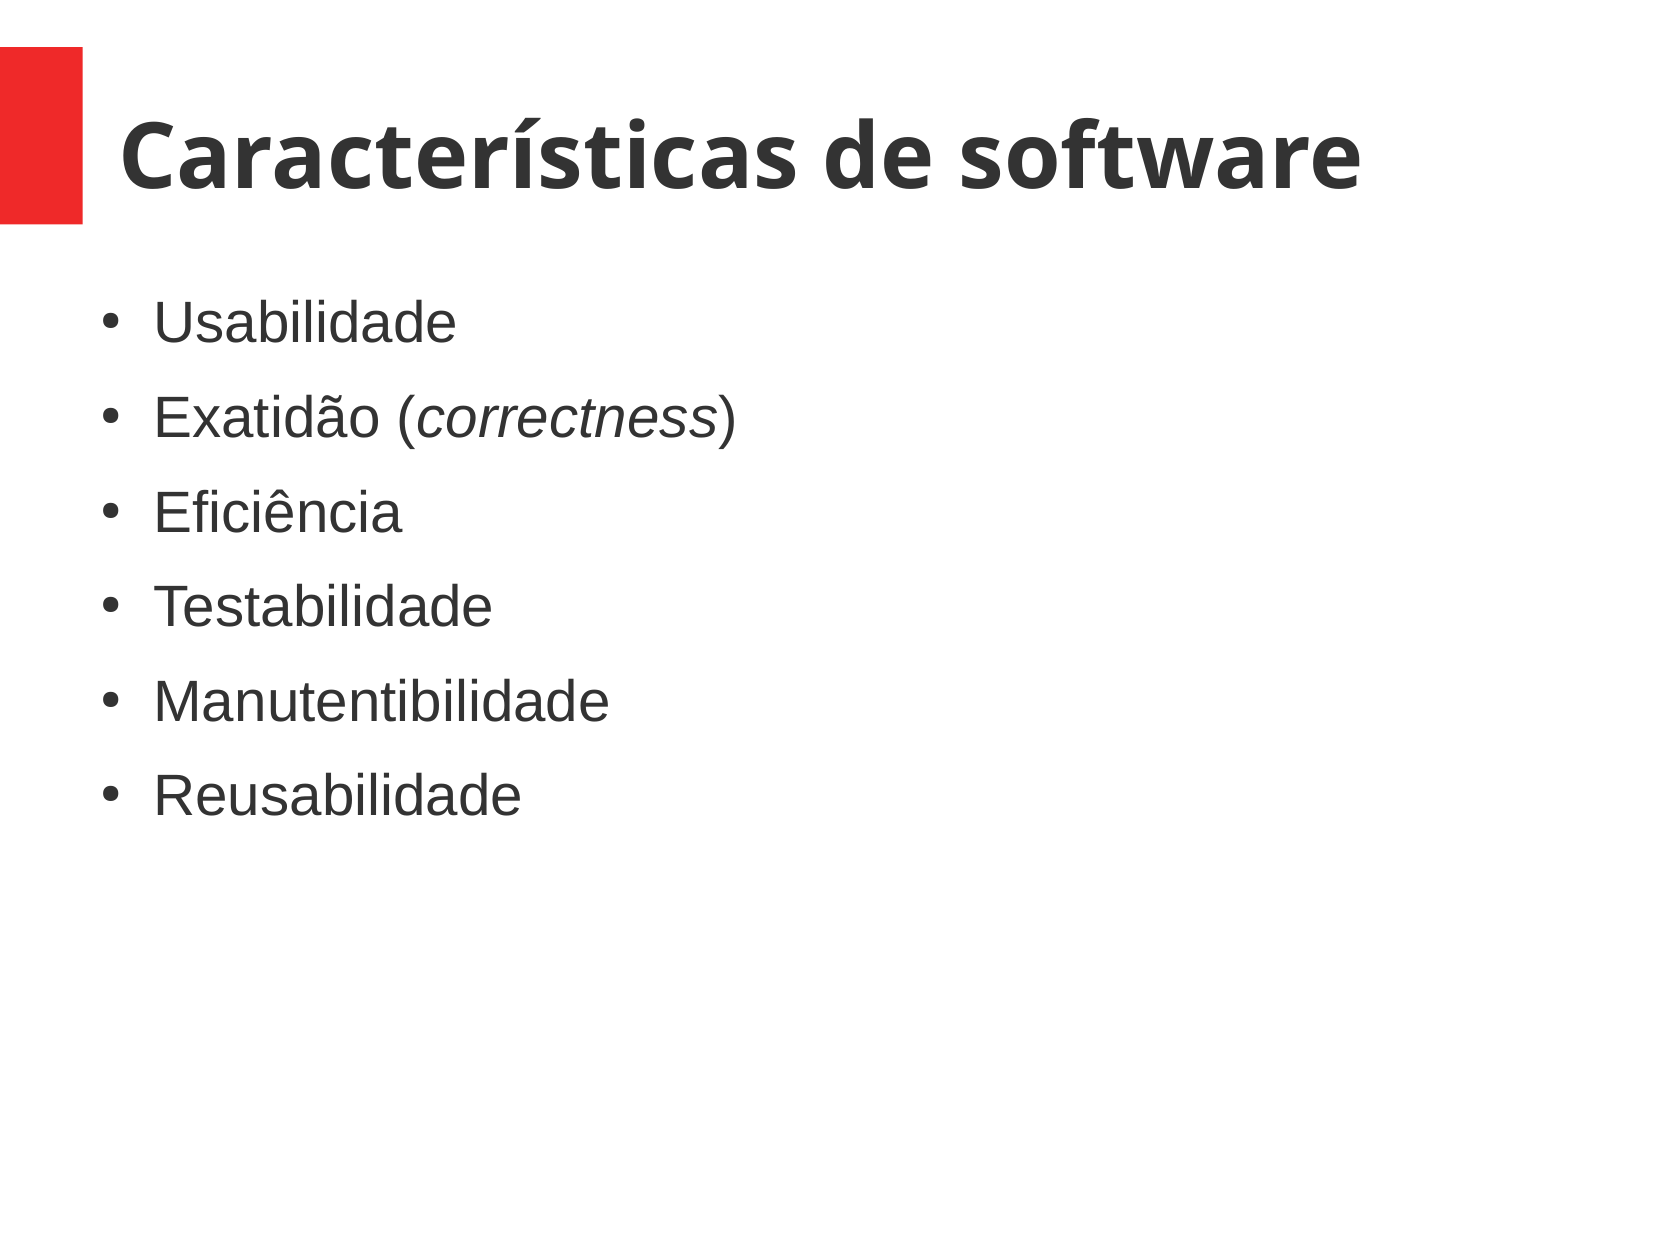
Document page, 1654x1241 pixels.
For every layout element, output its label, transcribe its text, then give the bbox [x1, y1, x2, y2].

list Usabilidade Exatidão (correctness) Eficiência Testabilidade Manutentibilidade Reusabilidade [82, 290, 1571, 1010]
title Características de software [118, 49, 1571, 257]
